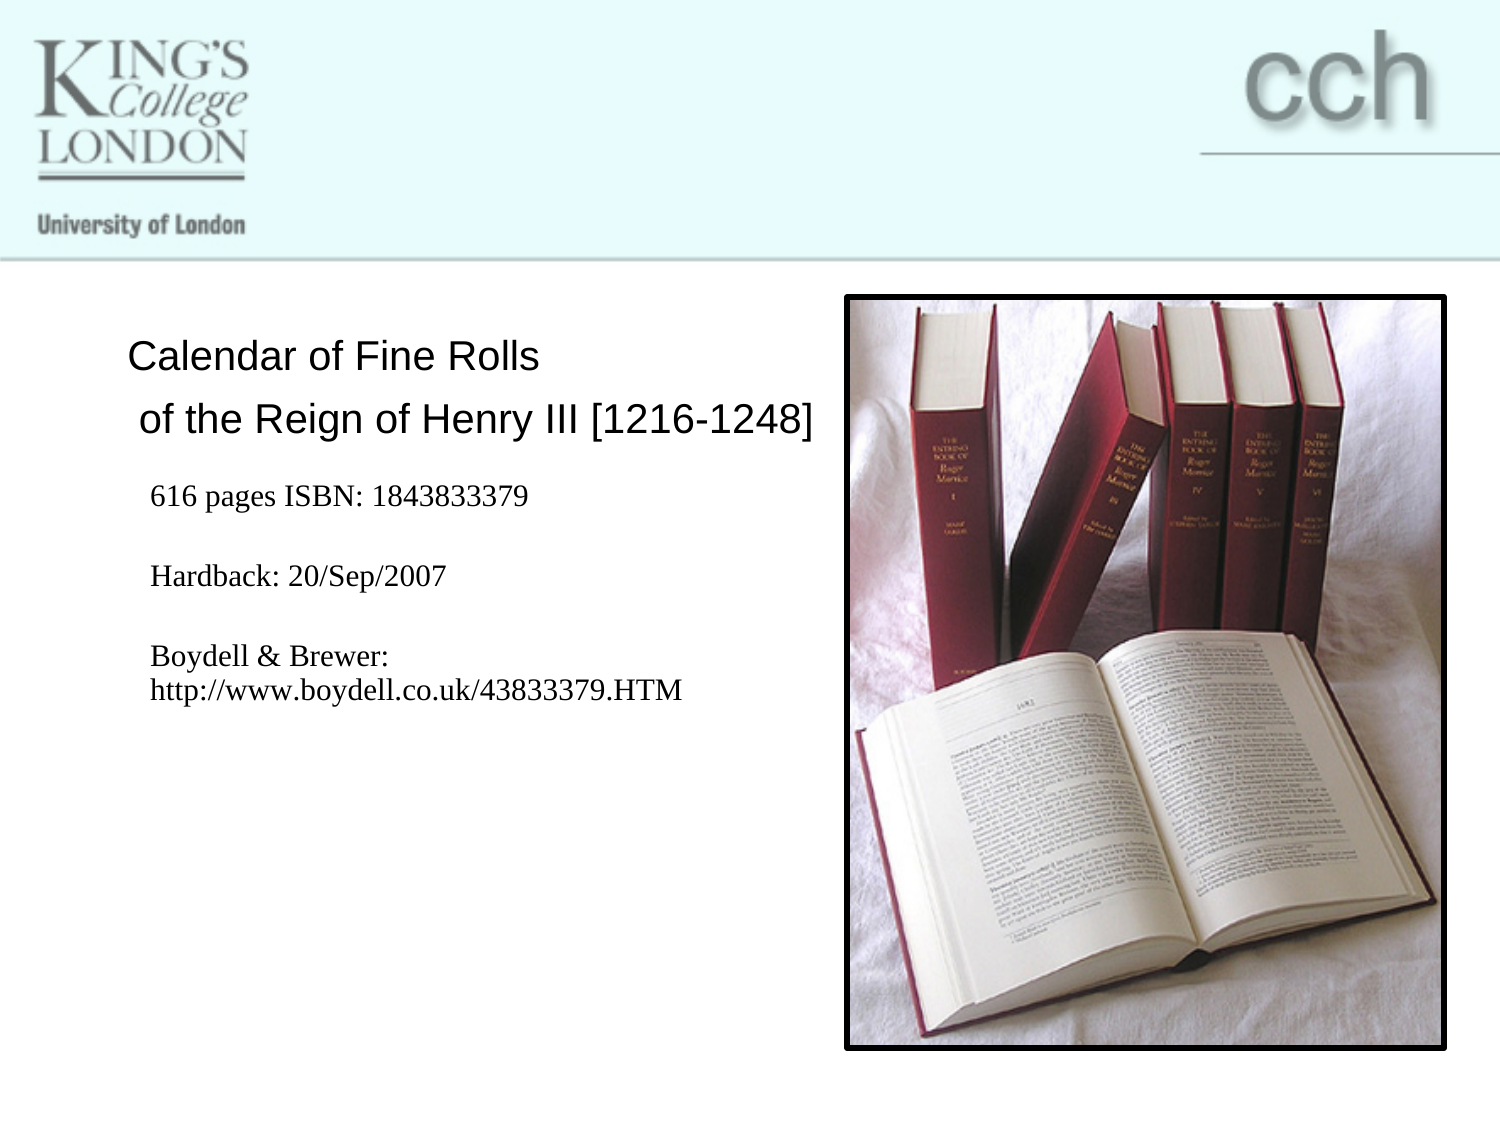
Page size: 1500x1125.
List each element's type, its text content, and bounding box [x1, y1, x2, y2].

list Calendar of Fine Rolls of the Reign of Henry III [1216-1248] [112, 324, 844, 1001]
picture [0, 0, 1500, 1125]
text_box 616 pages ISBN: 1843833379 Hardback: 20/Sep/2007 Boydell & Brewer: http://www.boydell.co.uk/43833379.HTM [135, 471, 709, 866]
